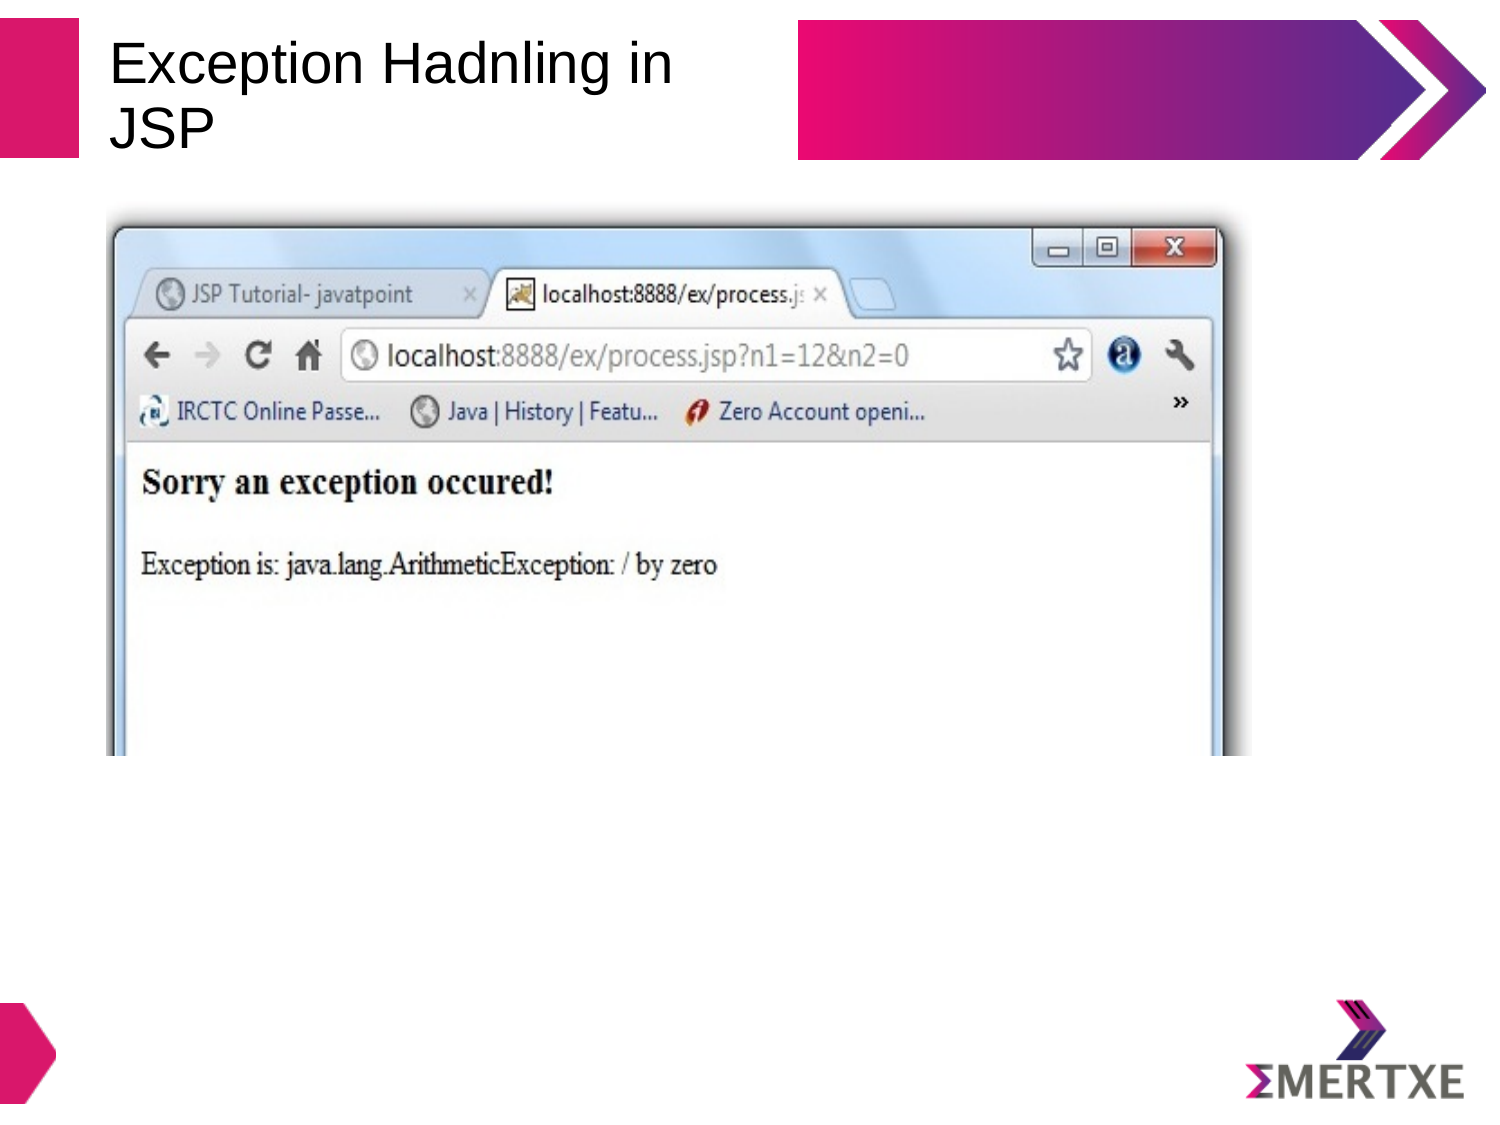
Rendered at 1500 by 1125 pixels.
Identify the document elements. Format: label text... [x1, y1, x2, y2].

picture [1245, 996, 1465, 1099]
picture [106, 200, 1252, 756]
picture [798, 20, 1486, 160]
text_box Exception Hadnling in JSP [94, 23, 756, 169]
